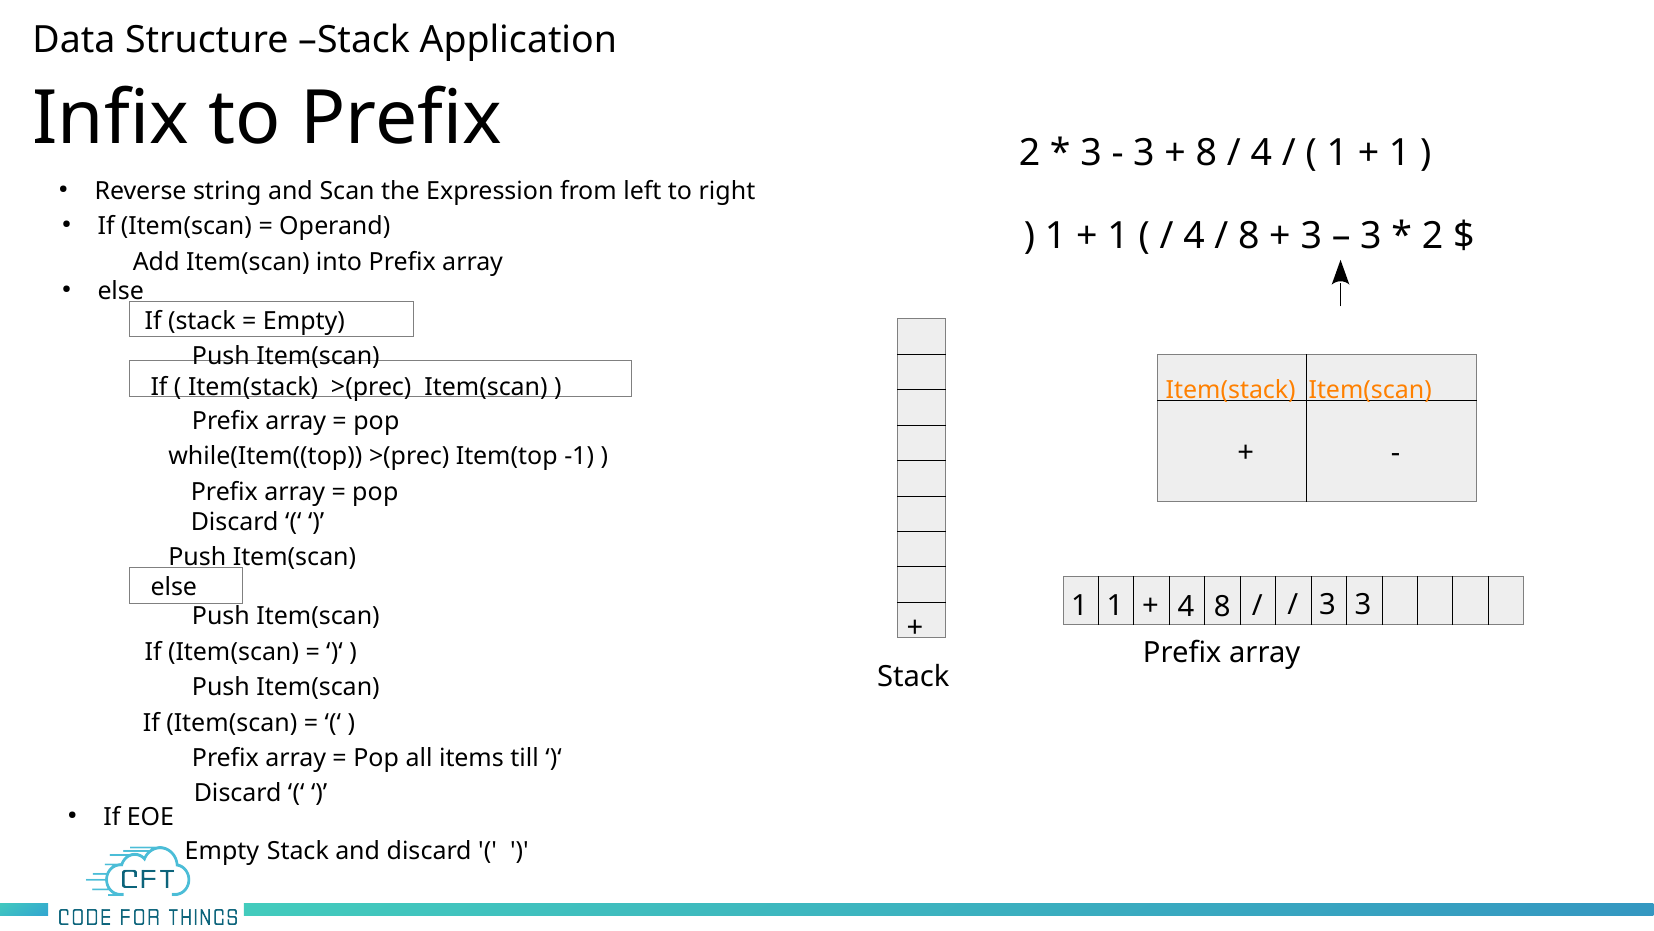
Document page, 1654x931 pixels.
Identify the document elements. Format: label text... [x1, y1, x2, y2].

text_box [1489, 576, 1524, 625]
text_box [1388, 576, 1417, 625]
text_box Reverse string and Scan the Expression from left to right [44, 165, 960, 225]
text_box ) 1 + 1 ( / 4 / 8 + 3 – 3 * 2 $ [973, 200, 1577, 260]
text_box [897, 532, 946, 566]
text_box [897, 497, 946, 531]
text_box Empty Stack and discard '(' ')' [134, 820, 656, 880]
text_box [1157, 354, 1306, 360]
picture [59, 846, 237, 925]
text_box Push Item(scan) [118, 531, 390, 576]
text_box 2 * 3 - 3 + 8 / 4 / ( 1 + 1 ) [968, 118, 1554, 178]
text_box 3 [1339, 576, 1388, 626]
text_box + [1127, 577, 1162, 627]
title Data Structure –Stack Application Infix to Prefix [32, 12, 1536, 166]
text_box [897, 426, 946, 460]
text_box + [891, 598, 947, 648]
text_box Prefix array = pop [140, 466, 442, 526]
text_box - [1376, 423, 1421, 473]
text_box Discard ‘(‘ ‘)’ [140, 496, 376, 531]
text_box else [47, 265, 213, 325]
text_box If (Item(scan) = ‘)‘ ) [94, 625, 508, 671]
text_box [897, 355, 946, 389]
text_box Push Item(scan) [141, 661, 473, 706]
text_box 3 [1304, 576, 1339, 626]
text_box Add Item(scan) into Prefix array [82, 236, 780, 286]
text_box Item(stack) Item(scan) [1115, 360, 1483, 410]
text_box [897, 461, 946, 496]
text_box else [100, 561, 243, 621]
text_box while(Item((top)) >(prec) Item(top -1) ) [118, 430, 762, 489]
text_box Discard ‘(‘ ‘)’ [143, 767, 475, 812]
text_box [897, 318, 946, 354]
text_box + [1222, 423, 1277, 473]
text_box 8 [1211, 577, 1237, 627]
text_box [897, 390, 946, 425]
text_box Prefix array = pop [141, 395, 498, 430]
text_box [1418, 576, 1452, 625]
text_box If (stack = Empty) [94, 295, 449, 355]
text_box Push Item(scan) [141, 330, 473, 390]
text_box If EOE [53, 791, 201, 836]
text_box / [1272, 575, 1317, 626]
text_box If ( Item(stack) >(prec) Item(scan) ) [100, 360, 632, 406]
text_box Prefix array = Pop all items till ‘)‘ [141, 732, 685, 792]
text_box [1307, 354, 1477, 360]
text_box [1157, 410, 1306, 502]
text_box / [1237, 577, 1282, 627]
text_box [897, 567, 946, 598]
text_box 1 [1056, 576, 1105, 627]
text_box Prefix array [1128, 626, 1341, 674]
text_box If (Item(scan) = Operand) [47, 200, 491, 260]
text_box [1453, 576, 1488, 625]
text_box If (Item(scan) = ‘(‘ ) [92, 696, 449, 756]
text_box Push Item(scan) [141, 590, 414, 625]
text_box Stack [862, 647, 973, 697]
text_box 4 [1162, 577, 1211, 627]
text_box 1 [1091, 577, 1127, 627]
text_box [1307, 410, 1477, 502]
